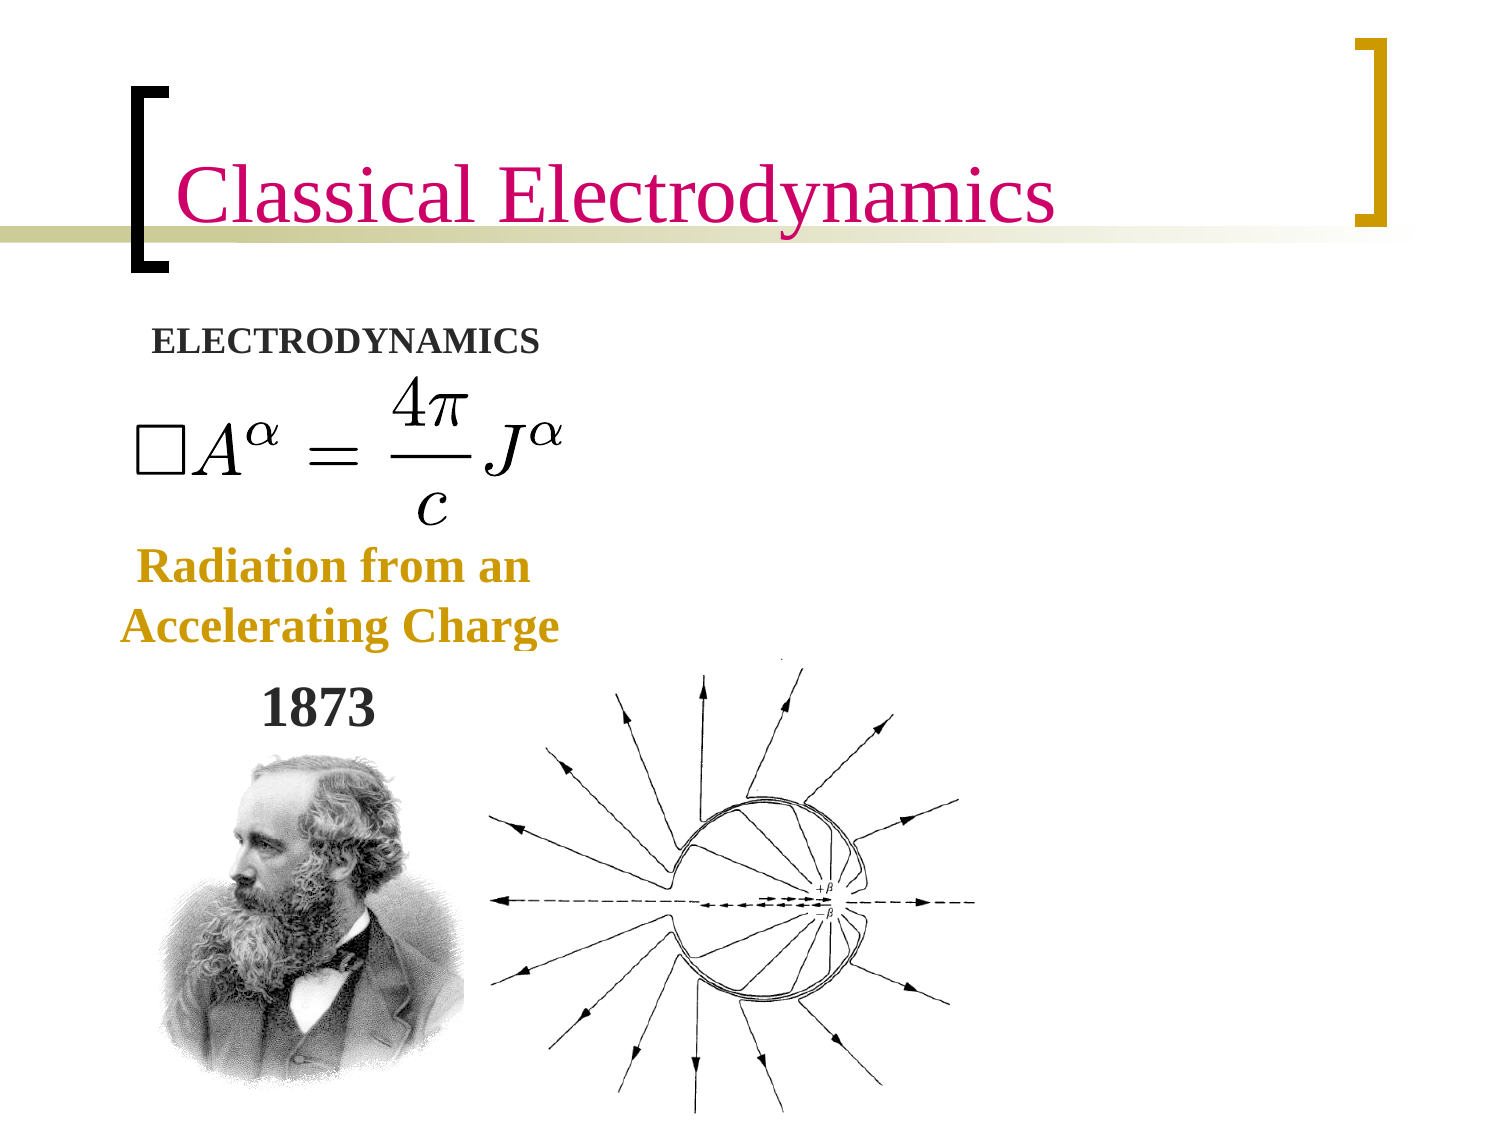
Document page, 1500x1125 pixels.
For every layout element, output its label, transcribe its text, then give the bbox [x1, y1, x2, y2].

picture [149, 651, 1008, 1121]
title Classical Electrodynamics [160, 15, 1336, 247]
text_box Radiation from an Accelerating Charge [105, 525, 576, 661]
text_box ELECTRODYNAMICS [136, 309, 556, 369]
text_box 1873 [245, 660, 393, 746]
text_box [132, 376, 566, 526]
